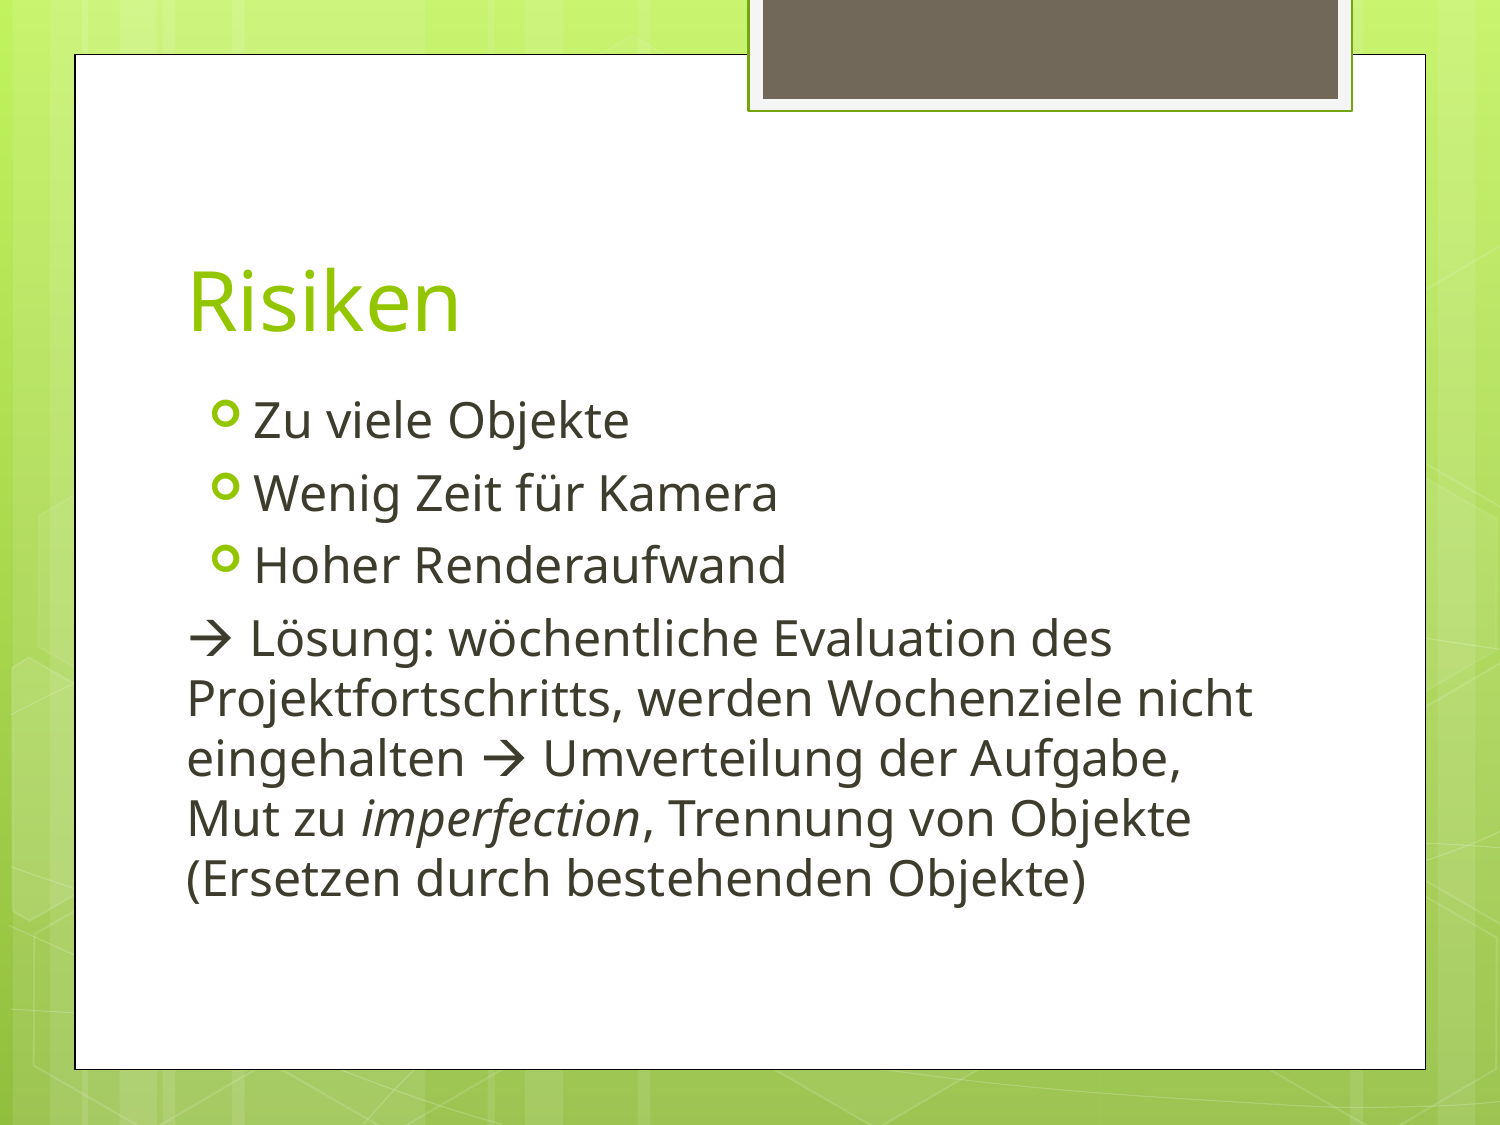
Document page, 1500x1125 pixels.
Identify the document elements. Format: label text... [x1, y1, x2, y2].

list Zu viele Objekte Wenig Zeit für Kamera Hoher Renderaufwand  Lösung: wöchentliche Evaluation des Projektfortschritts, werden Wochenziele nicht eingehalten  Umverteilung der Aufgabe, Mut zu imperfection, Trennung von Objekte (Ersetzen durch bestehenden Objekte) [171, 381, 1283, 957]
title Risiken [171, 168, 1324, 357]
